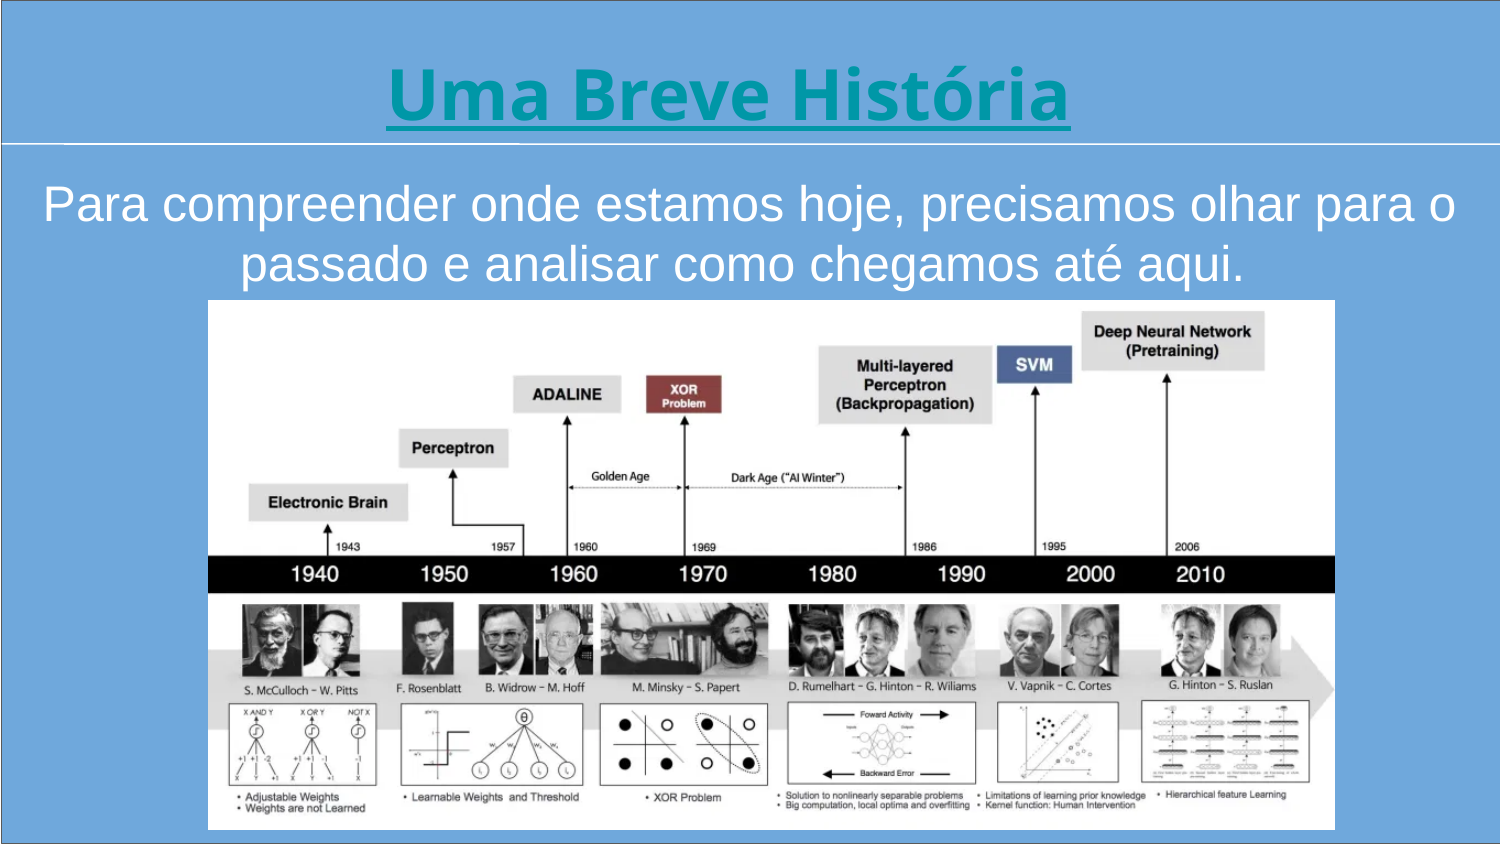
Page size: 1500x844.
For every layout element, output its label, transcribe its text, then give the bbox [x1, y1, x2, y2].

text_box Uma Breve História [154, 34, 1323, 143]
text_box Para compreender onde estamos hoje, precisamos olhar para o passado e analisar como chegamos até aqui. [21, 156, 1479, 743]
text_box [1, 145, 1500, 844]
picture [208, 300, 1335, 830]
text_box [1, 0, 1500, 143]
